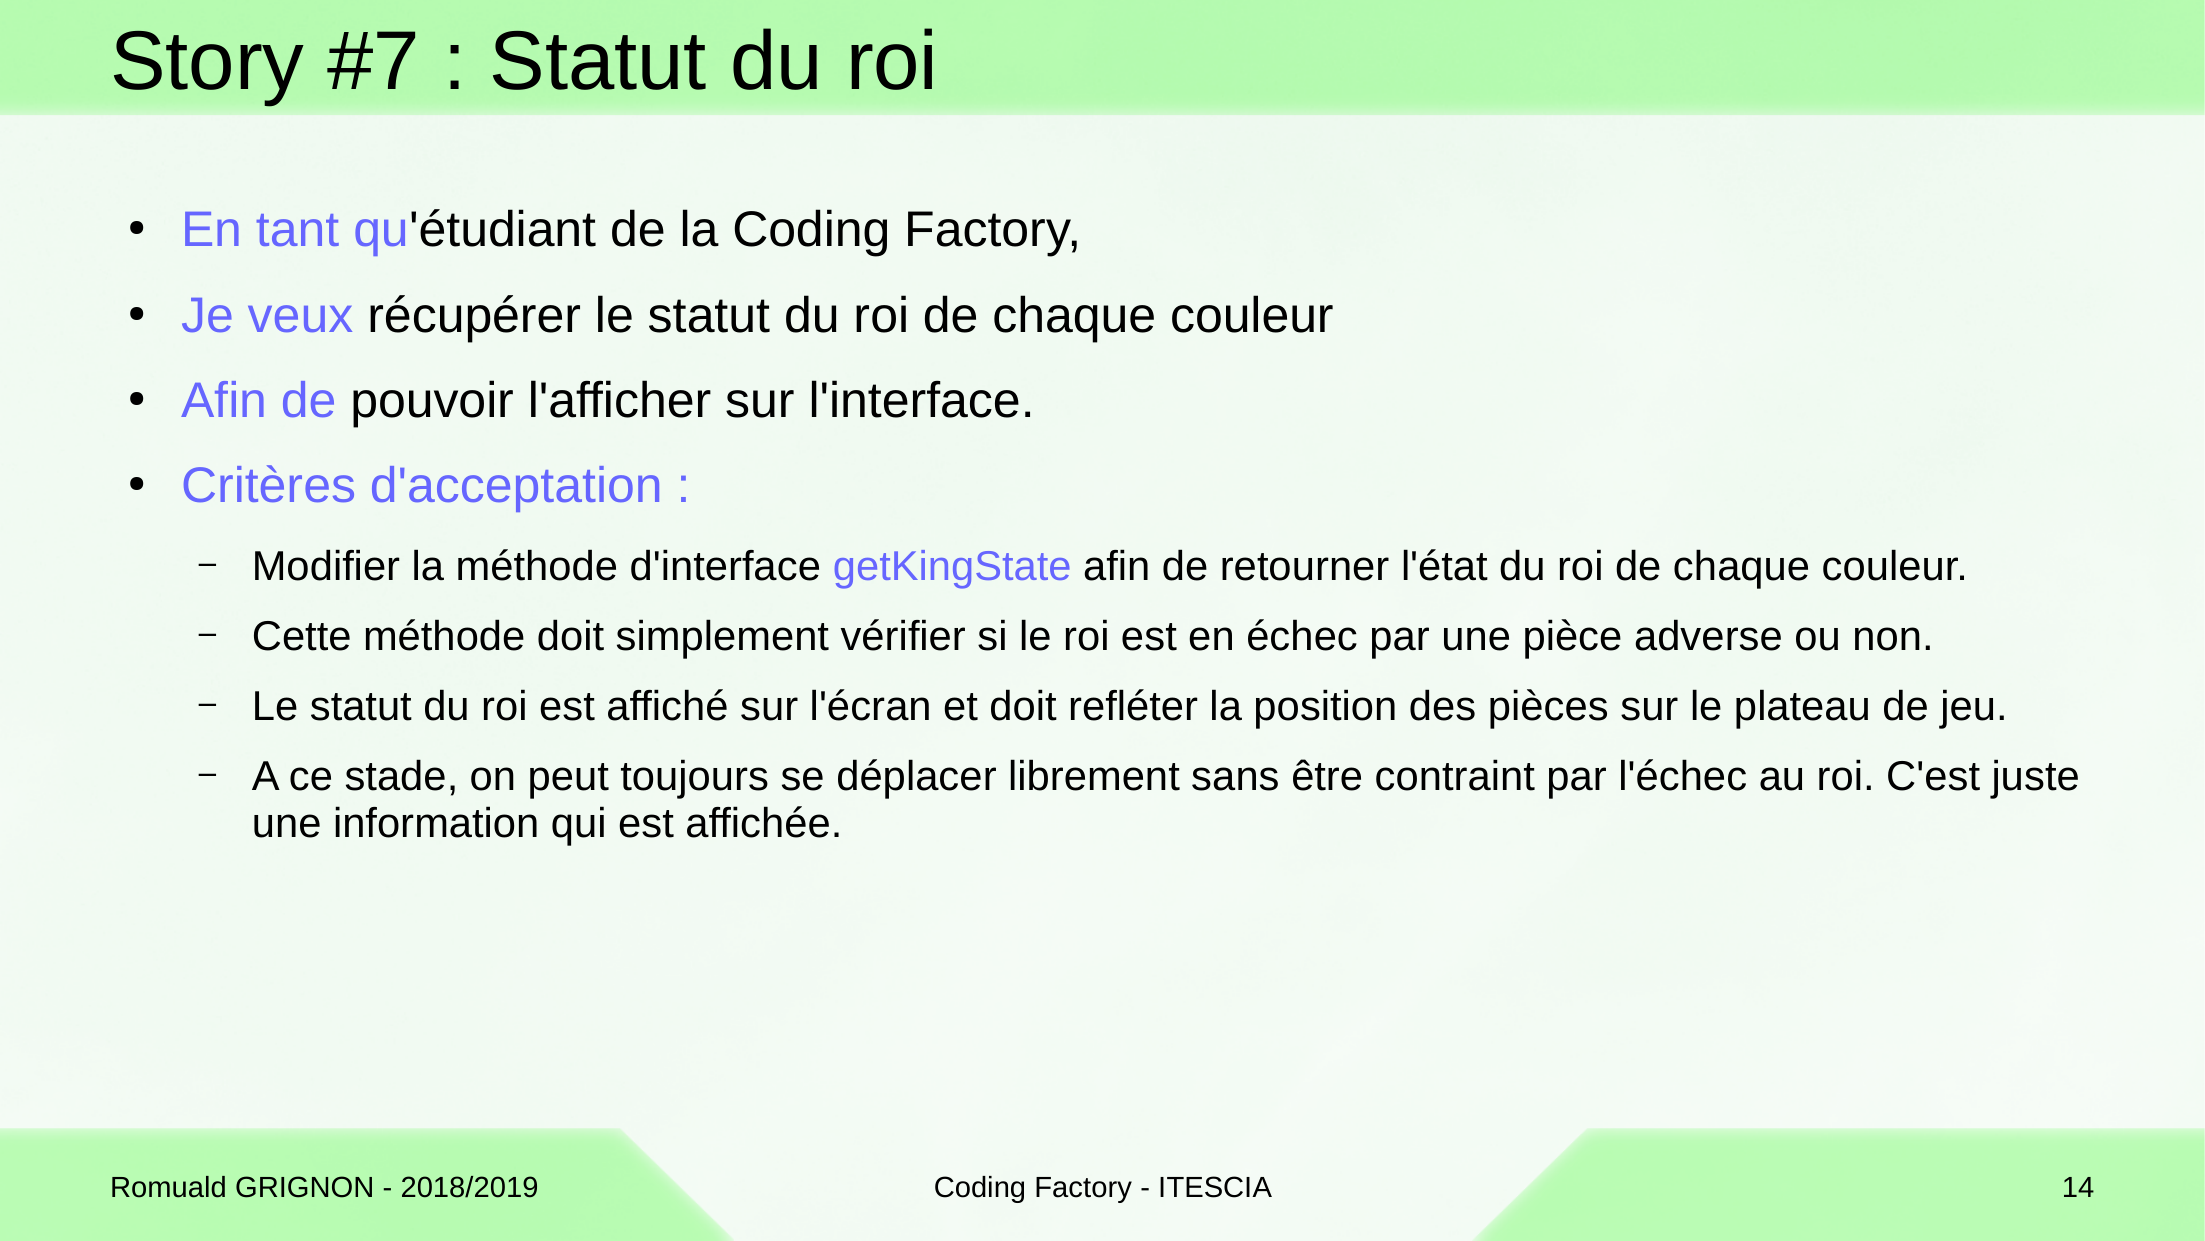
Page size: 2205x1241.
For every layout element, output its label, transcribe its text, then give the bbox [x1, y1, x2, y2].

title Story #7 : Statut du roi [110, 49, 2095, 257]
list En tant qu'étudiant de la Coding Factory, Je veux récupérer le statut du roi de chaque couleur Afin de pouvoir l'afficher sur l'interface. Critères d'acceptation : Modifier la méthode d'interface getKingState afin de retourner l'état du roi de chaque couleur. Cette méthode doit simplement vérifier si le roi est en échec par une pièce adverse ou non. Le statut du roi est affiché sur l'écran et doit refléter la position des pièces sur le plateau de jeu. A ce stade, on peut toujours se déplacer librement sans être contraint par l'échec au roi. C'est juste une information qui est affichée. [110, 272, 2095, 1091]
picture [0, 0, 2205, 1241]
